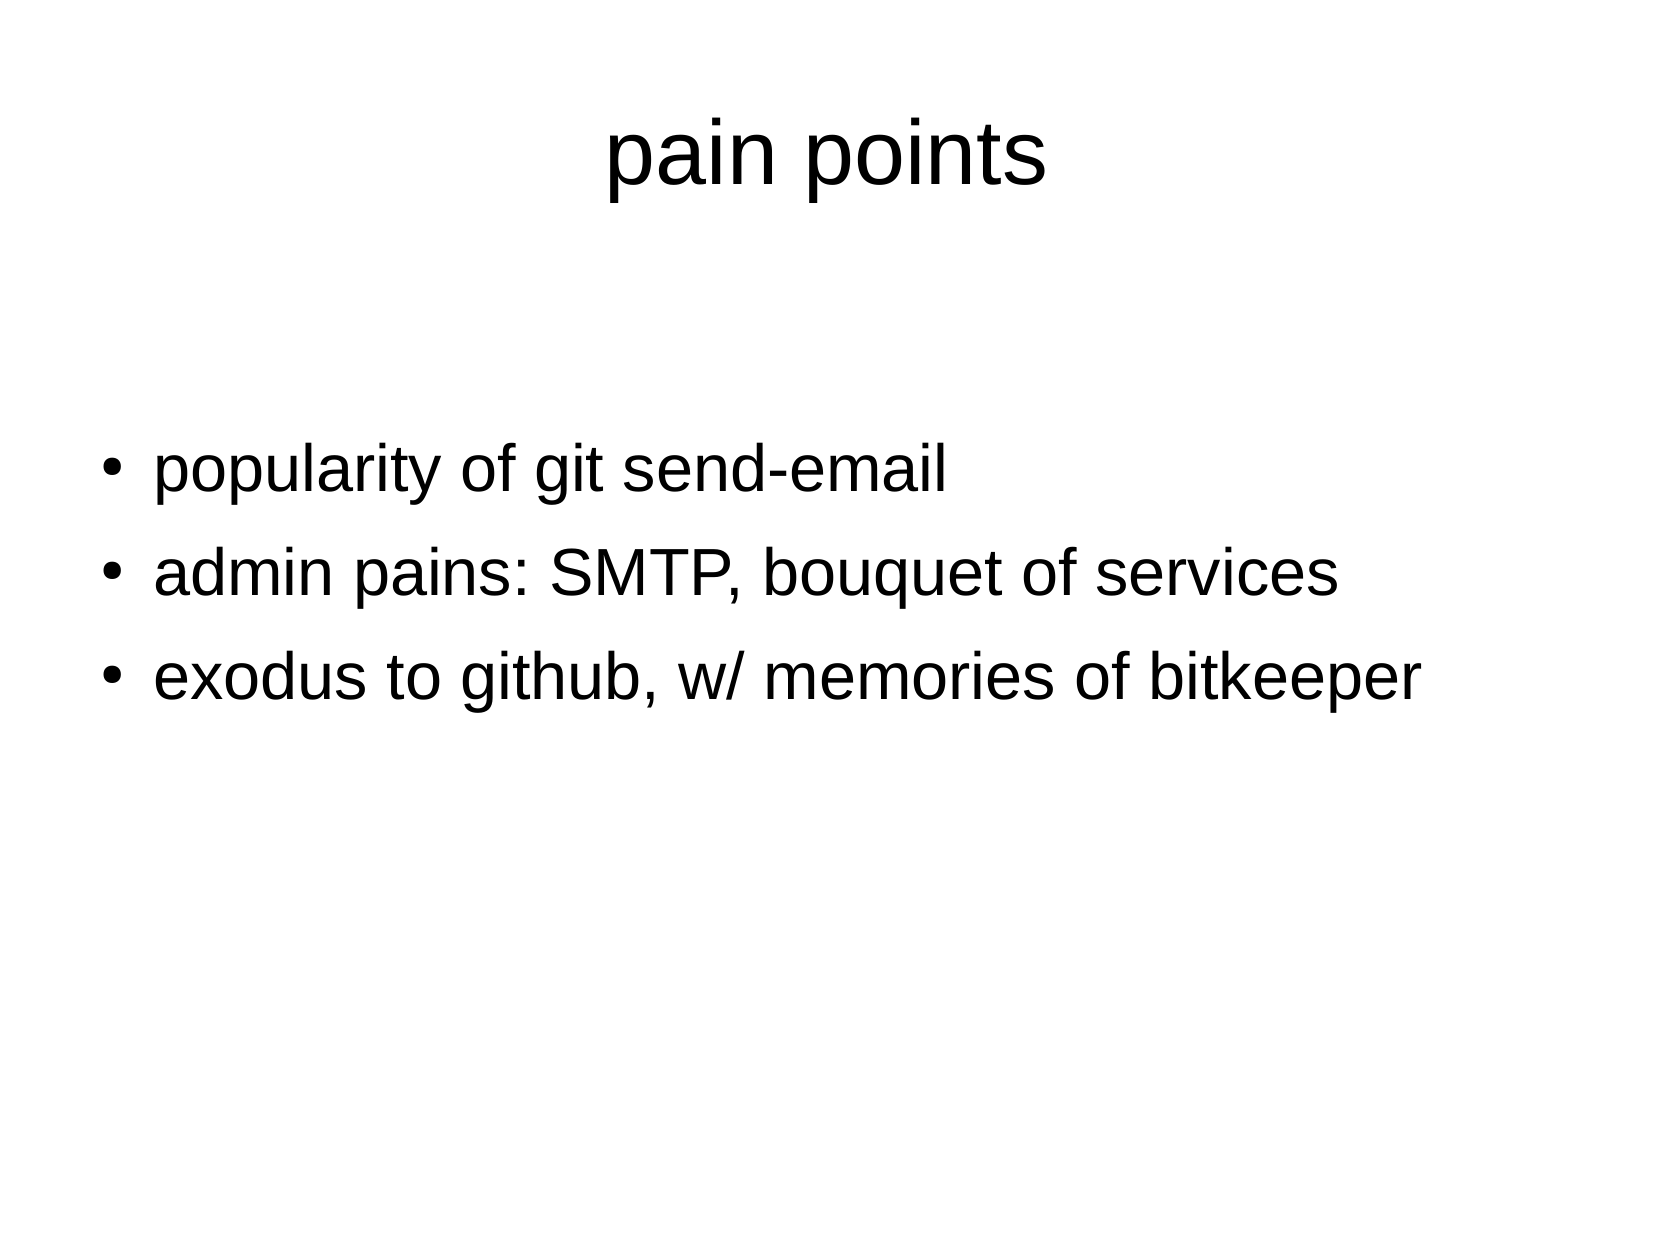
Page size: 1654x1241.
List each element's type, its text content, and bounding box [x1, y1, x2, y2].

title pain points [82, 49, 1571, 257]
list popularity of git send-email admin pains: SMTP, bouquet of services exodus to github, w/ memories of bitkeeper [82, 431, 1571, 1021]
